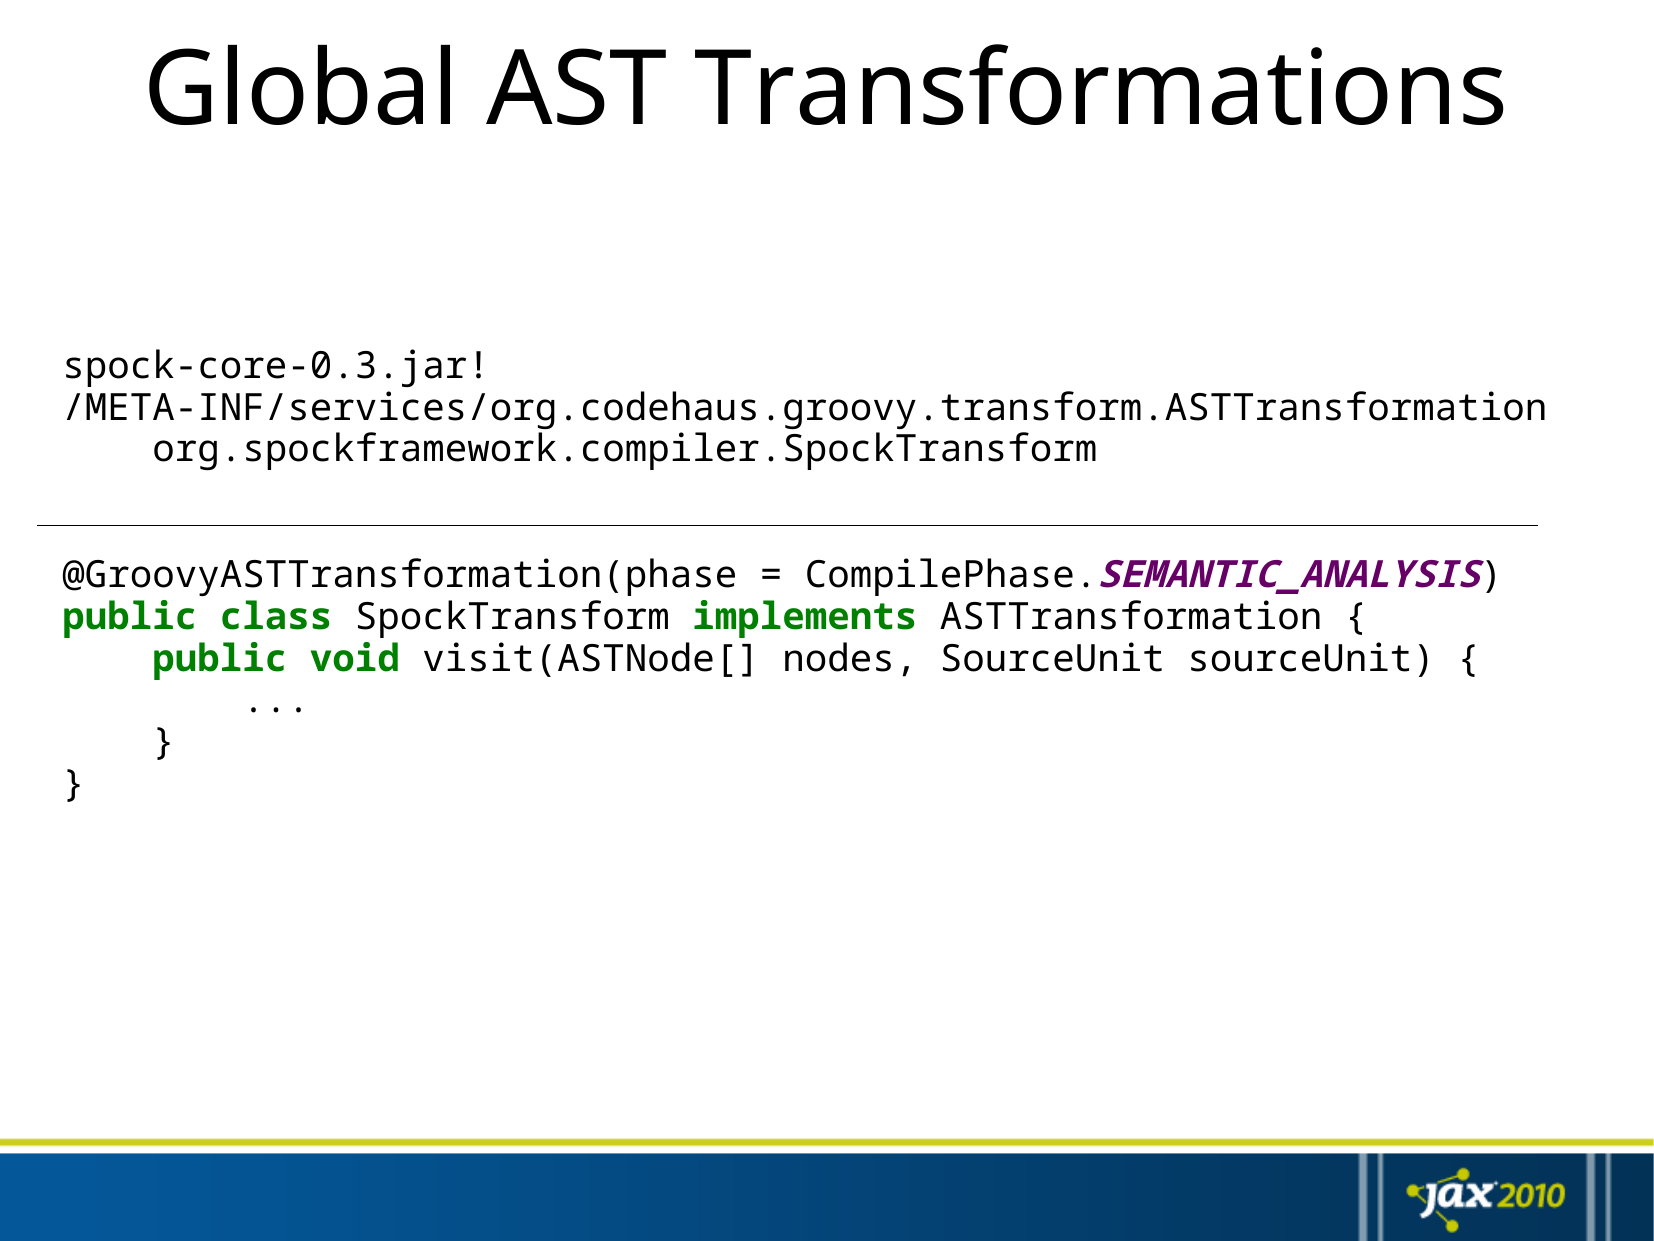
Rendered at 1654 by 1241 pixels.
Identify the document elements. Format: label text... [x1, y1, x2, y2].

title Global AST Transformations [82, 24, 1571, 149]
picture [0, 0, 1654, 1241]
text_box spock-core-0.3.jar! /META-INF/services/org.codehaus.groovy.transform.ASTTransformation org.spockframework.compiler.SpockTransform @GroovyASTTransformation(phase = CompilePhase.SEMANTIC_ANALYSIS) public class SpockTransform implements ASTTransformation { public void visit(ASTNode[] nodes, SourceUnit sourceUnit) { ... } } [47, 337, 1607, 1016]
